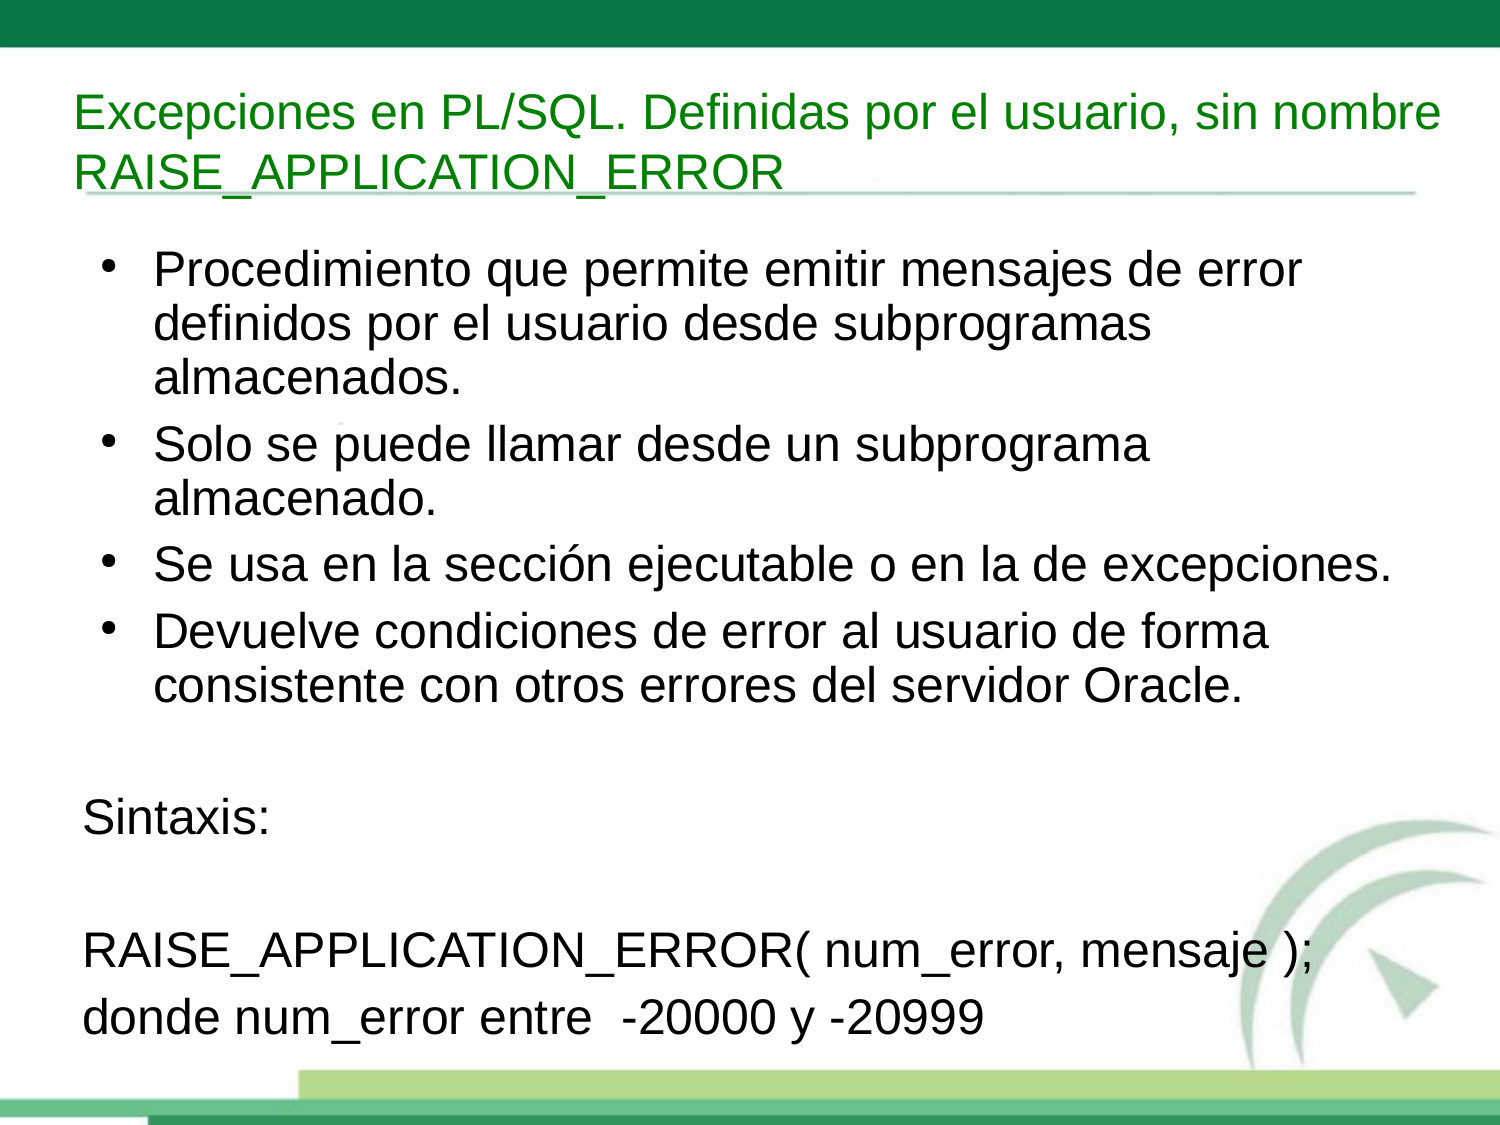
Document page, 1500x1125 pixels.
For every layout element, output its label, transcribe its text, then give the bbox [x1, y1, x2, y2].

title Excepciones en PL/SQL. Definidas por el usuario, sin nombre RAISE_APPLICATION_ERROR [59, 71, 1477, 207]
picture [0, 0, 1500, 1125]
list Procedimiento que permite emitir mensajes de error definidos por el usuario desde subprogramas almacenados. Solo se puede llamar desde un subprograma almacenado. Se usa en la sección ejecutable o en la de excepciones. Devuelve condiciones de error al usuario de forma consistente con otros errores del servidor Oracle. Sintaxis: RAISE_APPLICATION_ERROR( num_error, mensaje ); donde num_error entre -20000 y -20999 [67, 236, 1418, 1057]
